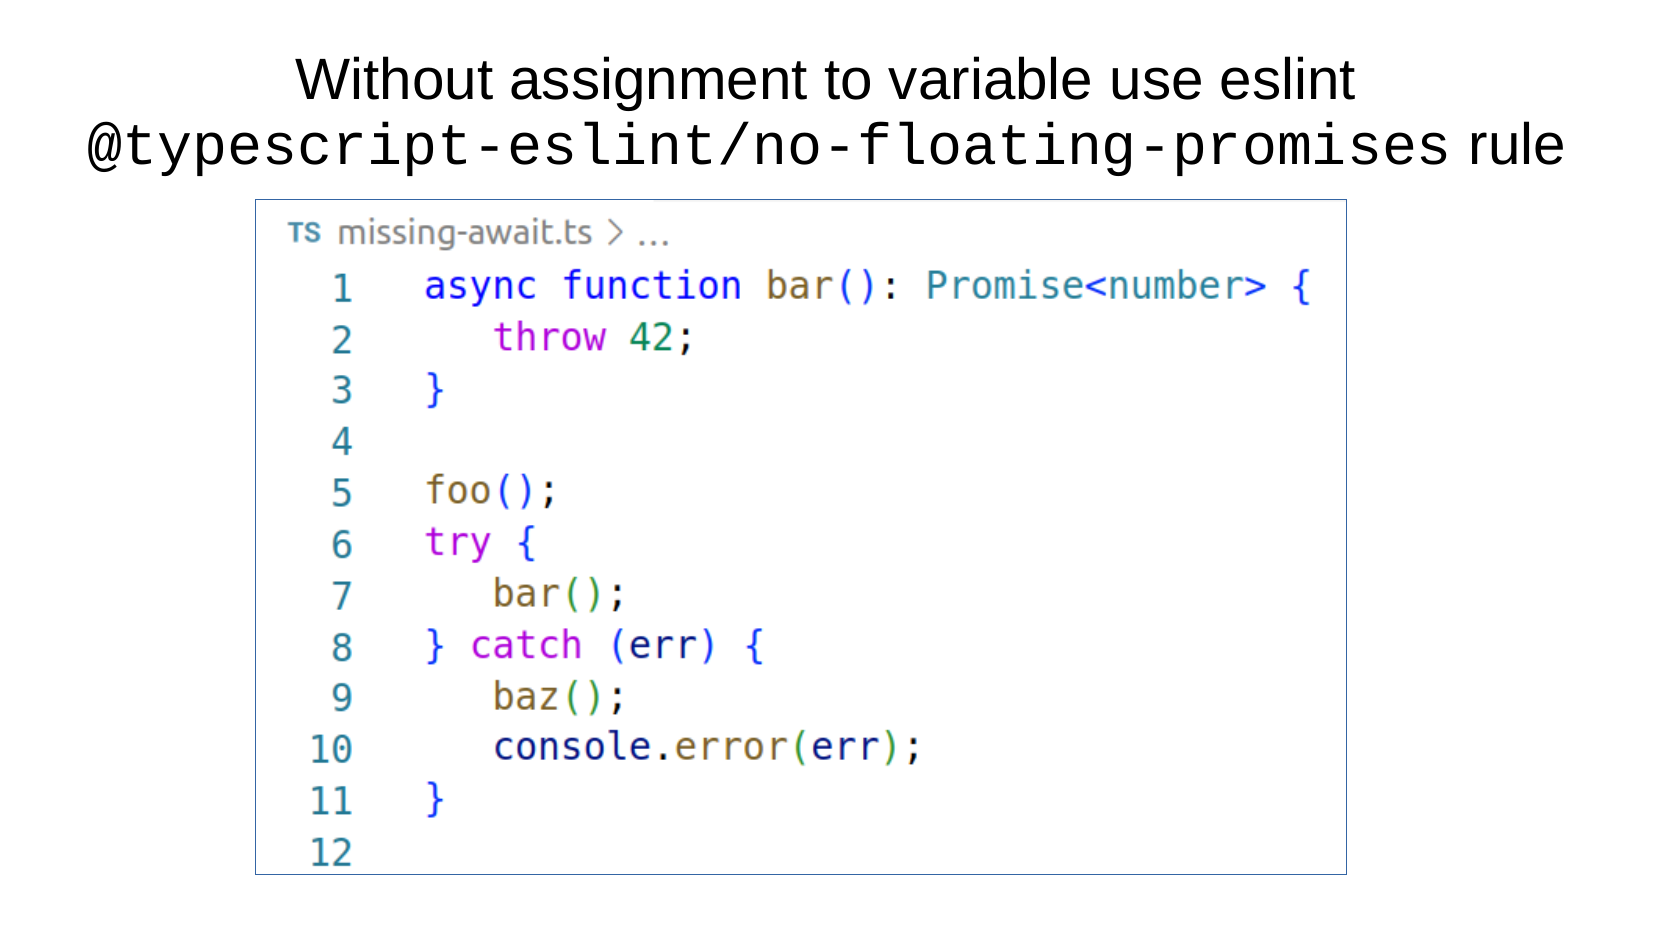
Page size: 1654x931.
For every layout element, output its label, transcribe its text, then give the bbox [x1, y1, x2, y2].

title Without assignment to variable use eslint @typescript-eslint/no-floating-promises rule [82, 27, 1571, 202]
picture [255, 199, 1347, 875]
